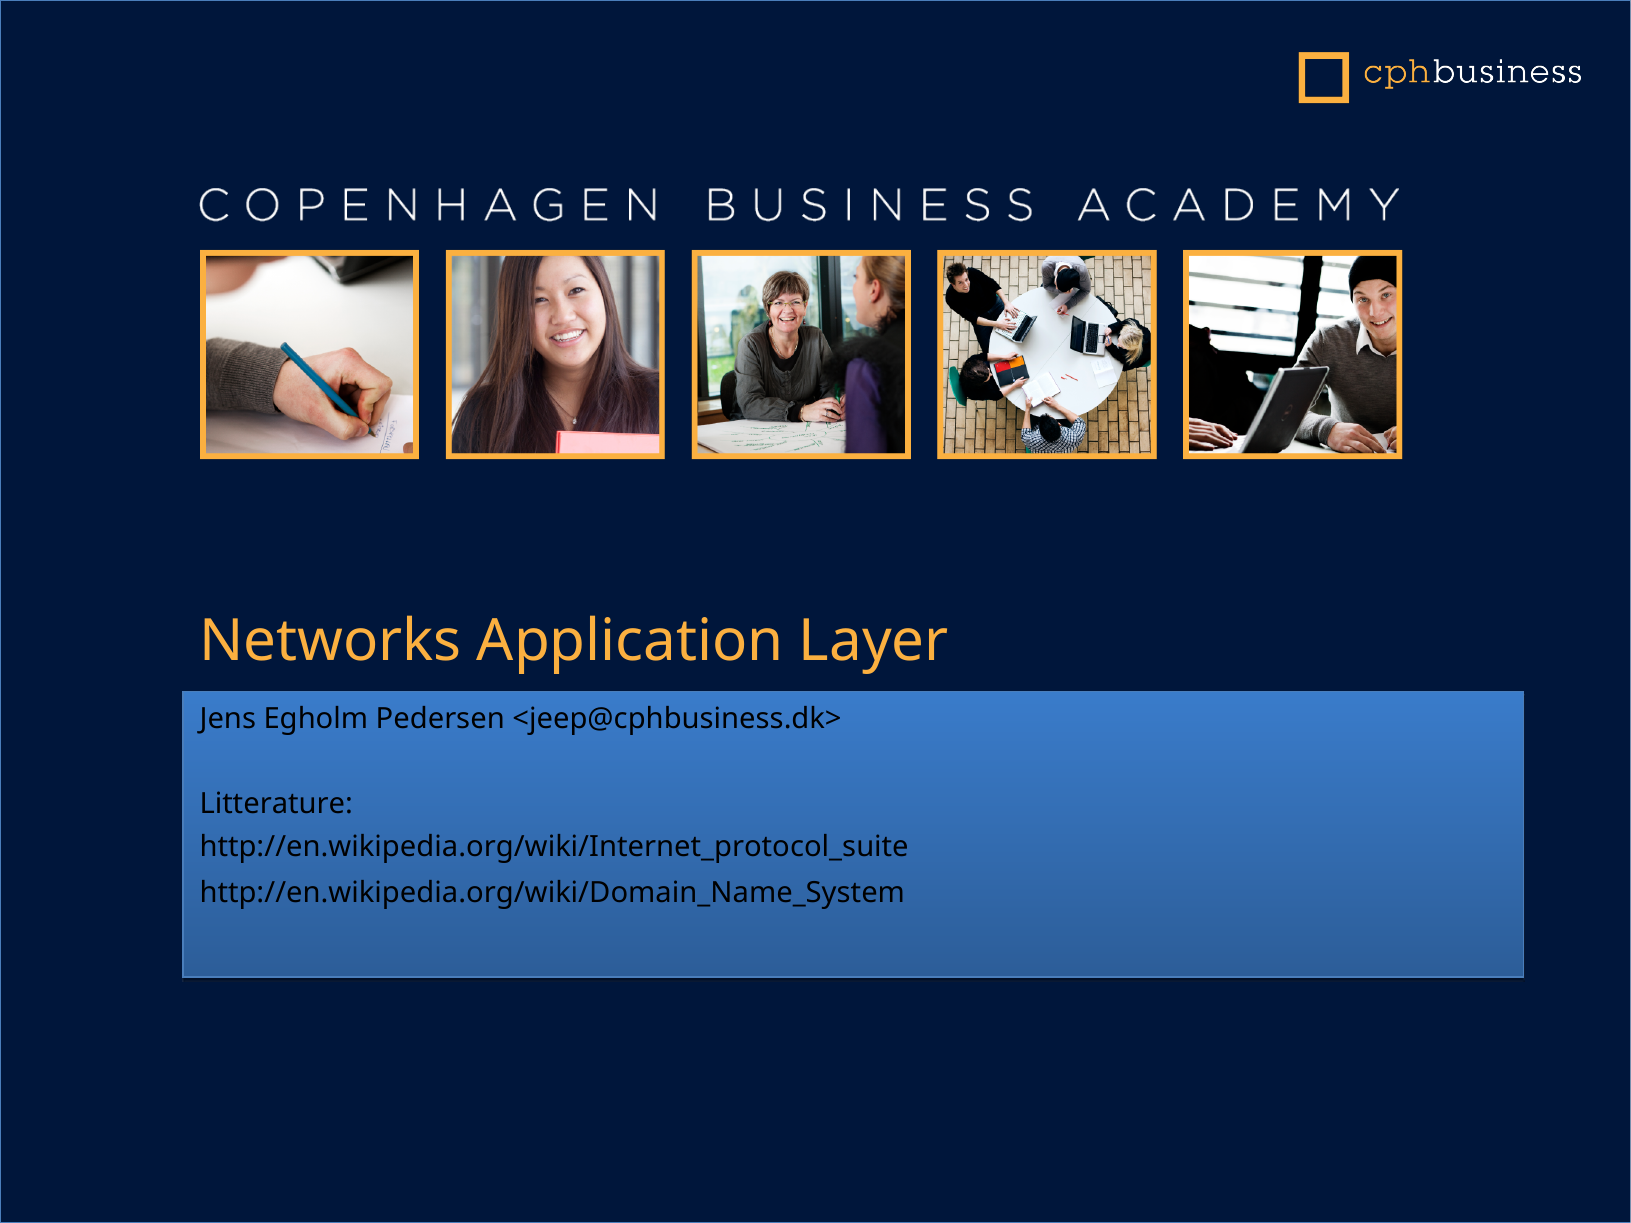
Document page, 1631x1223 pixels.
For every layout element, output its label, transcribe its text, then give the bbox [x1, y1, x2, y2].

picture [199, 188, 1563, 543]
text_box Jens Egholm Pedersen <jeep@cphbusiness.dk> Litterature: http://en.wikipedia.org/wiki/Internet_protocol_suite http://en.wikipedia.org/wiki/Domain_Name_System [183, 691, 1194, 978]
text_box Networks Application Layer [183, 548, 1380, 726]
text_box [0, 0, 1631, 1223]
picture [1247, 1, 1631, 154]
